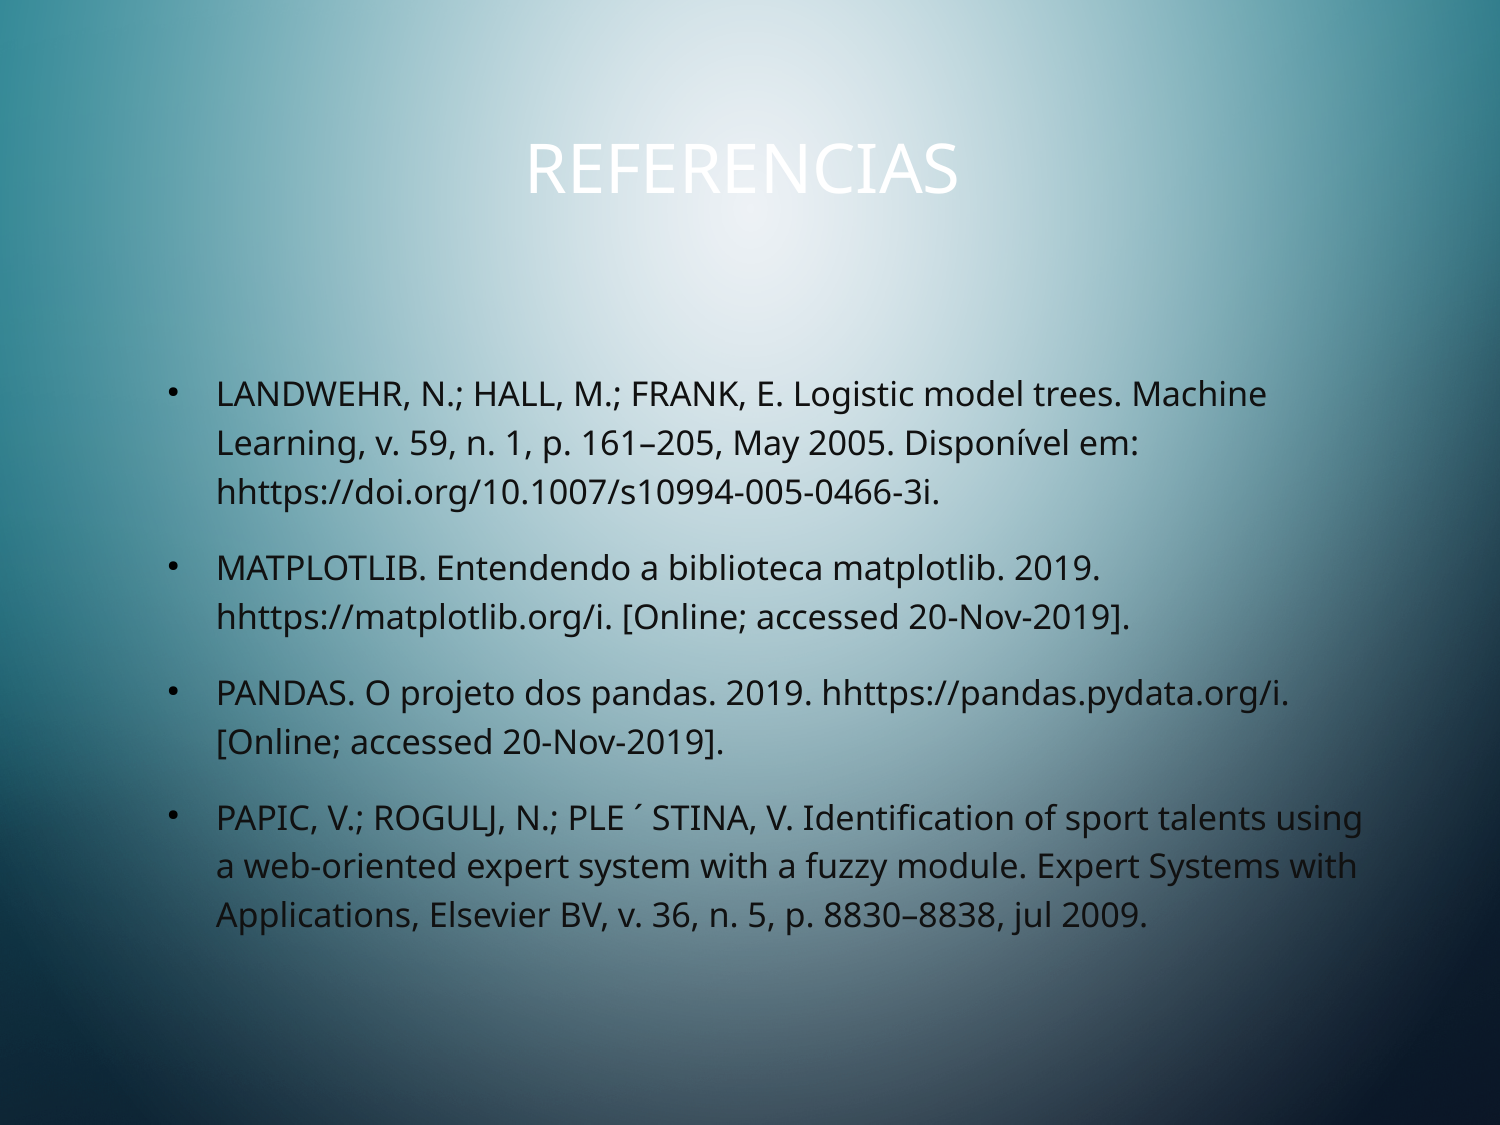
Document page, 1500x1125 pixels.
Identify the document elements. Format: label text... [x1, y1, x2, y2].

list LANDWEHR, N.; HALL, M.; FRANK, E. Logistic model trees. Machine Learning, v. 59, n. 1, p. 161–205, May 2005. Disponível em: hhttps://doi.org/10.1007/s10994-005-0466-3i. MATPLOTLIB. Entendendo a biblioteca matplotlib. 2019. hhttps://matplotlib.org/i. [Online; accessed 20-Nov-2019]. PANDAS. O projeto dos pandas. 2019. hhttps://pandas.pydata.org/i. [Online; accessed 20-Nov-2019]. PAPIC, V.; ROGULJ, N.; PLE ´ STINA, V. Identification of sport talents using a web-oriented expert system with a fuzzy module. Expert Systems with Applications, Elsevier BV, v. 36, n. 5, p. 8830–8838, jul 2009. [151, 364, 1371, 945]
title Referencias [151, 106, 1371, 237]
title [140, 216, 1360, 317]
picture [0, 0, 1500, 1125]
